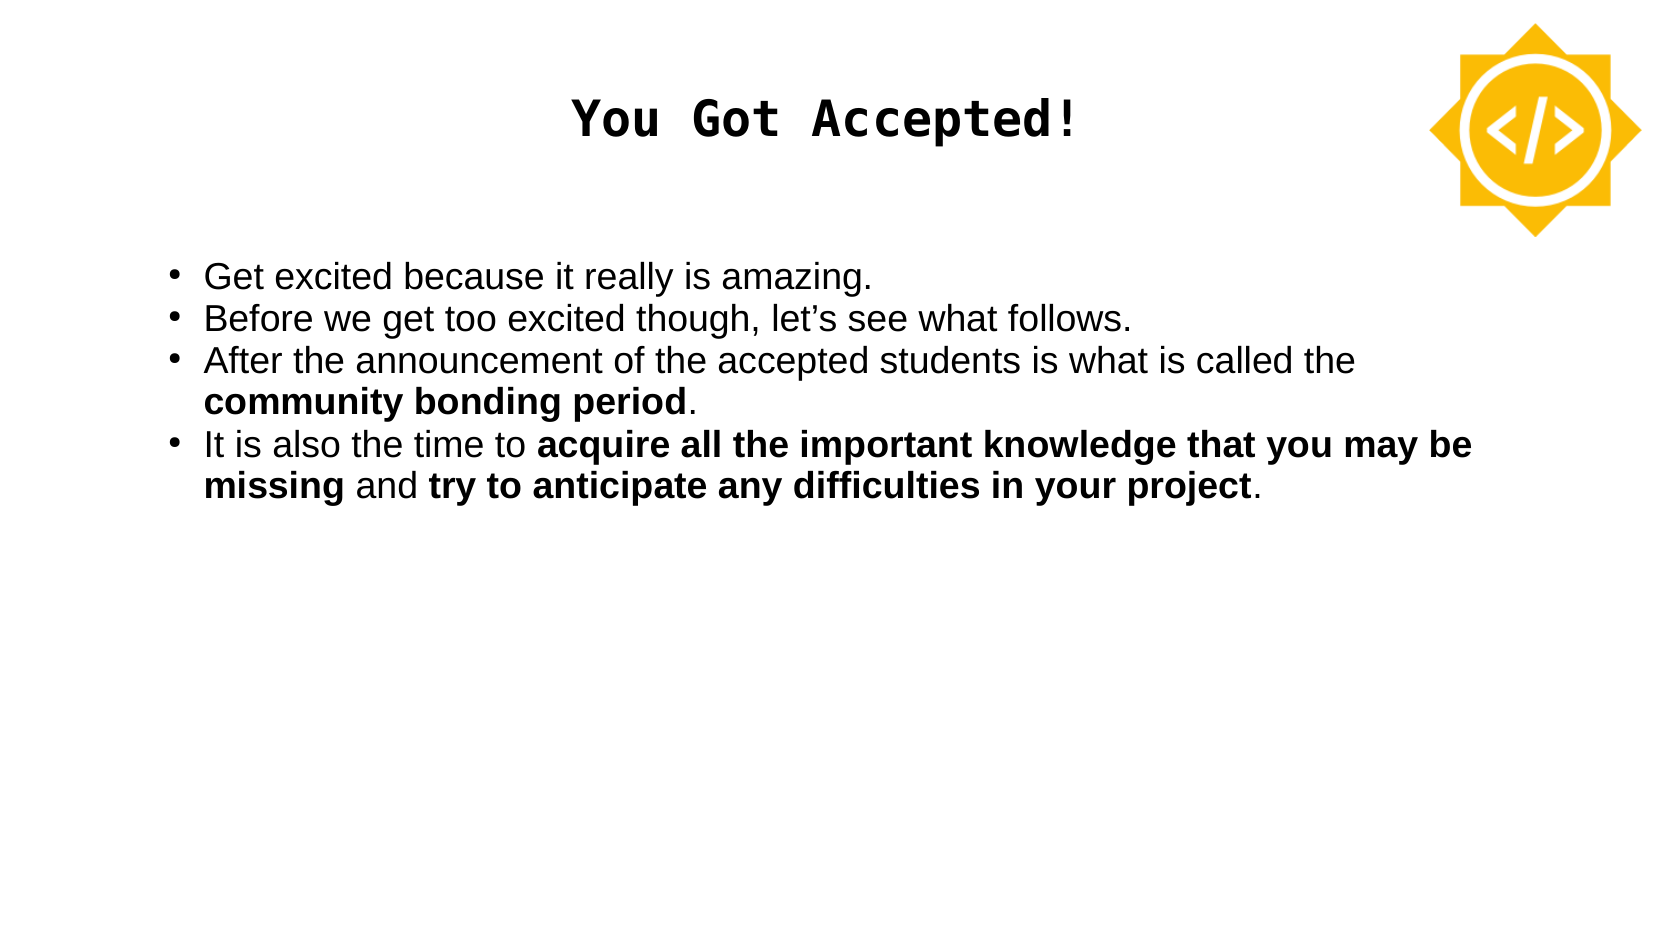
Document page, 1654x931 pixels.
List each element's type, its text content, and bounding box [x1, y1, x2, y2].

text_box You Got Accepted! [0, 82, 1654, 414]
text_box Get excited because it really is amazing. Before we get too excited though, let’s see what follows. After the announcement of the accepted students is what is called the community bonding period. It is also the time to acquire all the important knowledge that you may be missing and try to anticipate any difficulties in your project. [153, 414, 1501, 839]
picture [1429, 23, 1642, 82]
